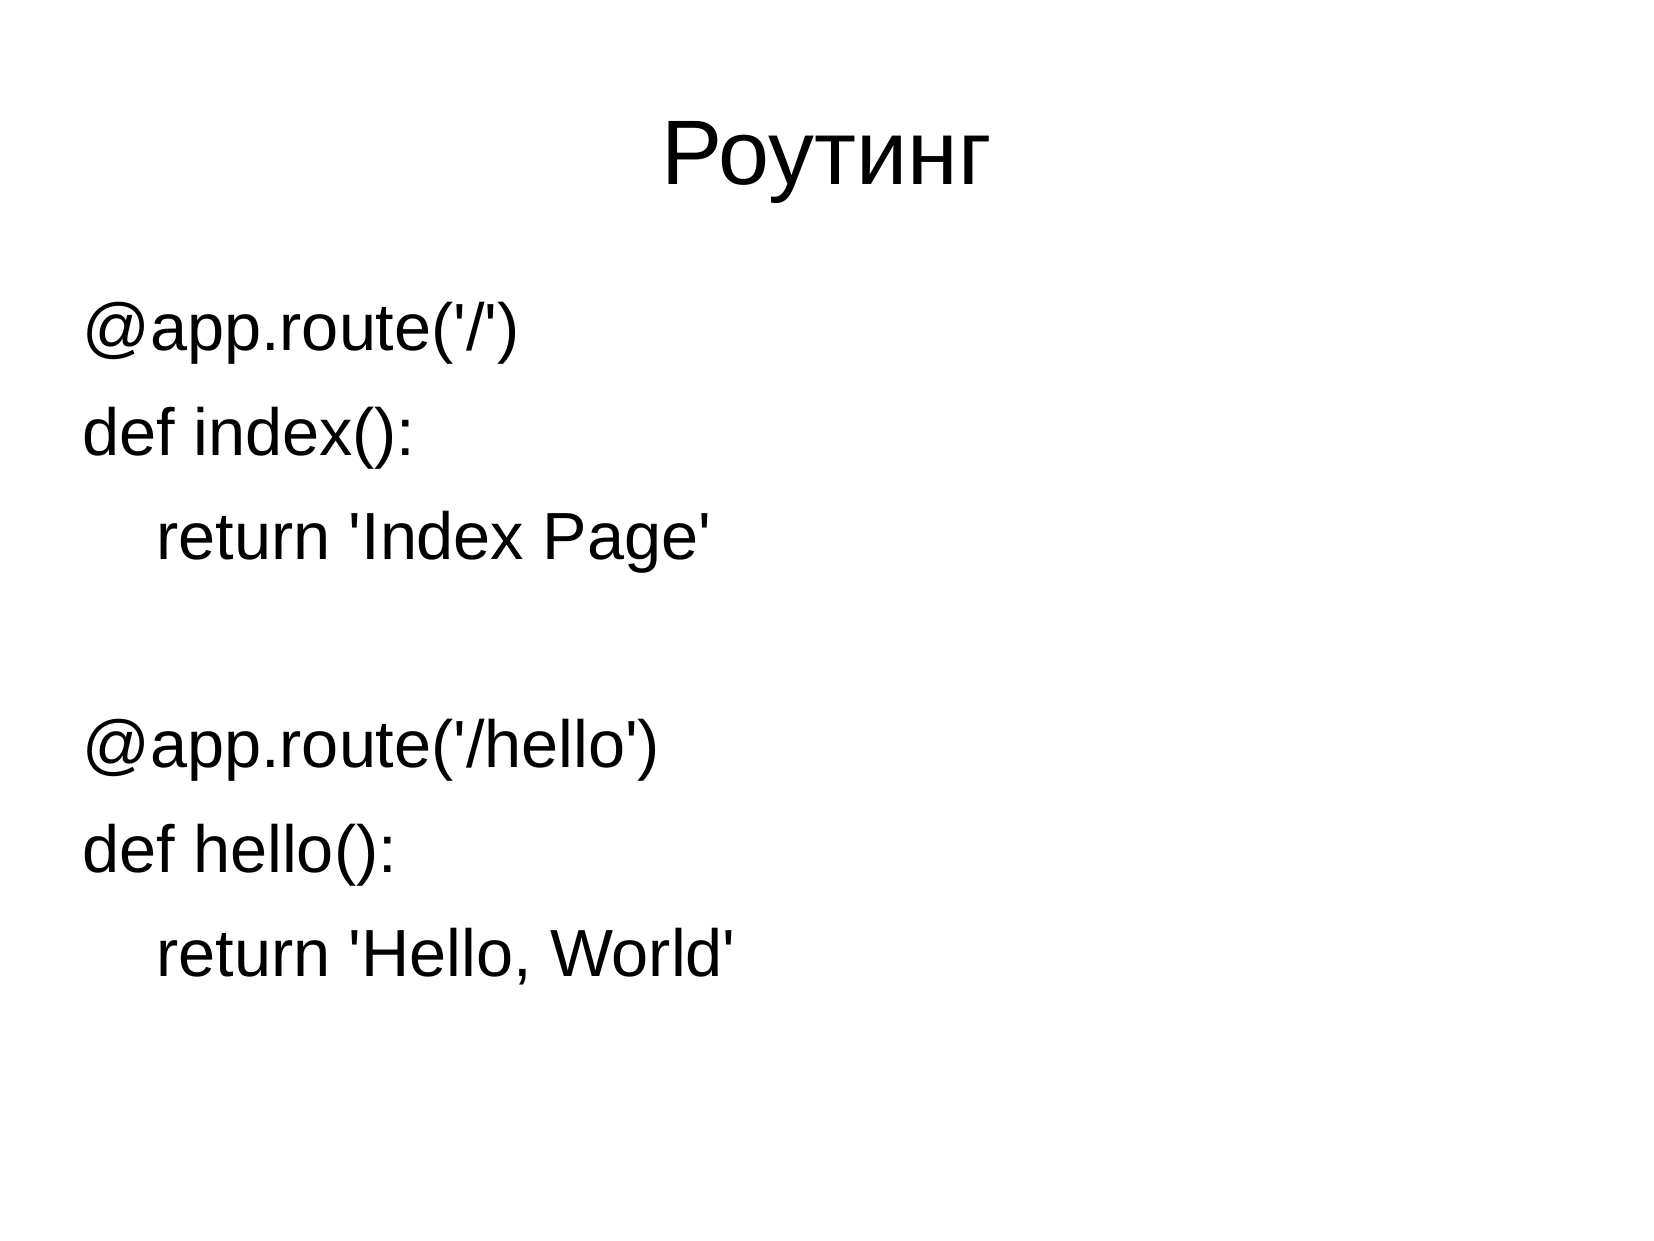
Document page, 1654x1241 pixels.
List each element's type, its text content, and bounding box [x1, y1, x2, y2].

title Роутинг [82, 49, 1571, 257]
list @app.route('/') def index(): return 'Index Page' @app.route('/hello') def hello(): return 'Hello, World' [82, 290, 1571, 1010]
